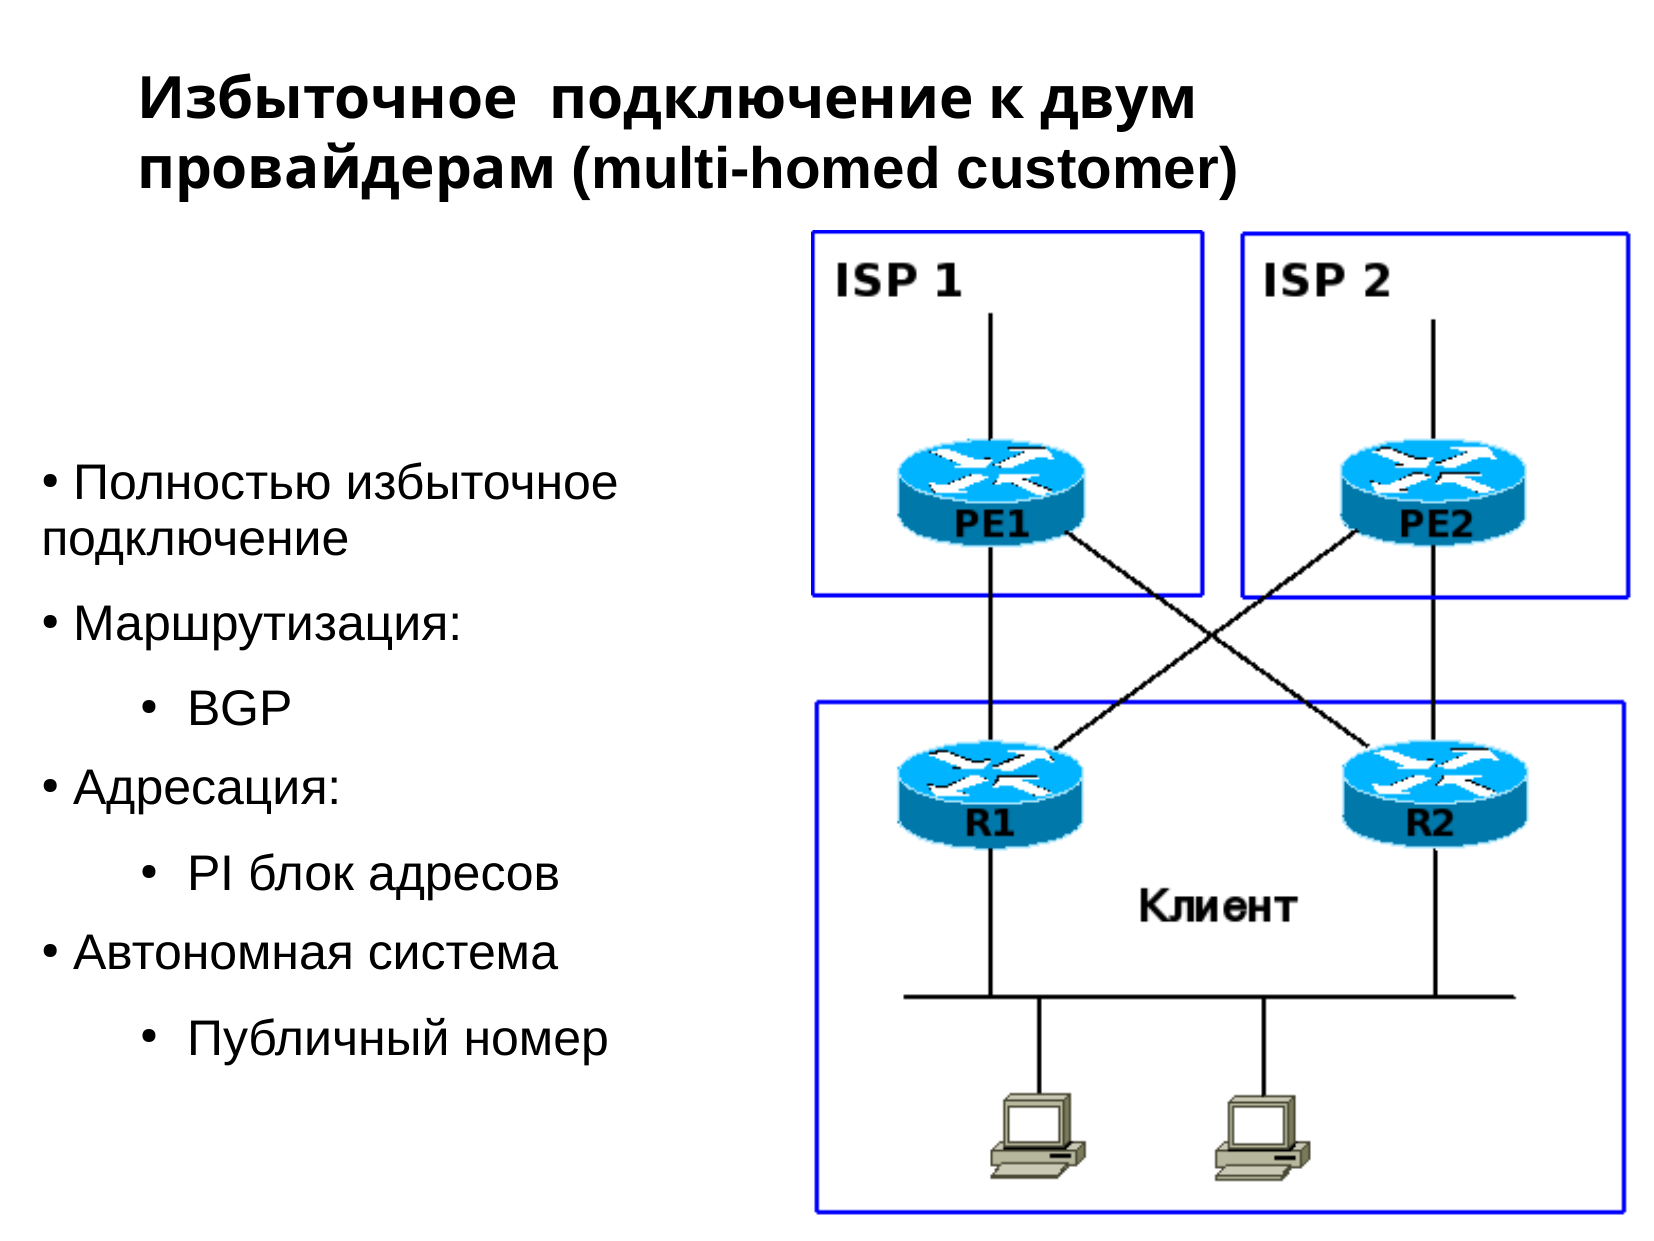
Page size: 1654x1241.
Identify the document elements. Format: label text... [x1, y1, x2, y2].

list Полностью избыточное подключение Маршрутизация: BGP Адресация: PI блок адресов Автономная система Публичный номер [41, 454, 811, 1075]
text_box Избыточное подключение к двум провайдерам (multi-homed customer) [123, 41, 1597, 207]
picture [811, 230, 1633, 1217]
